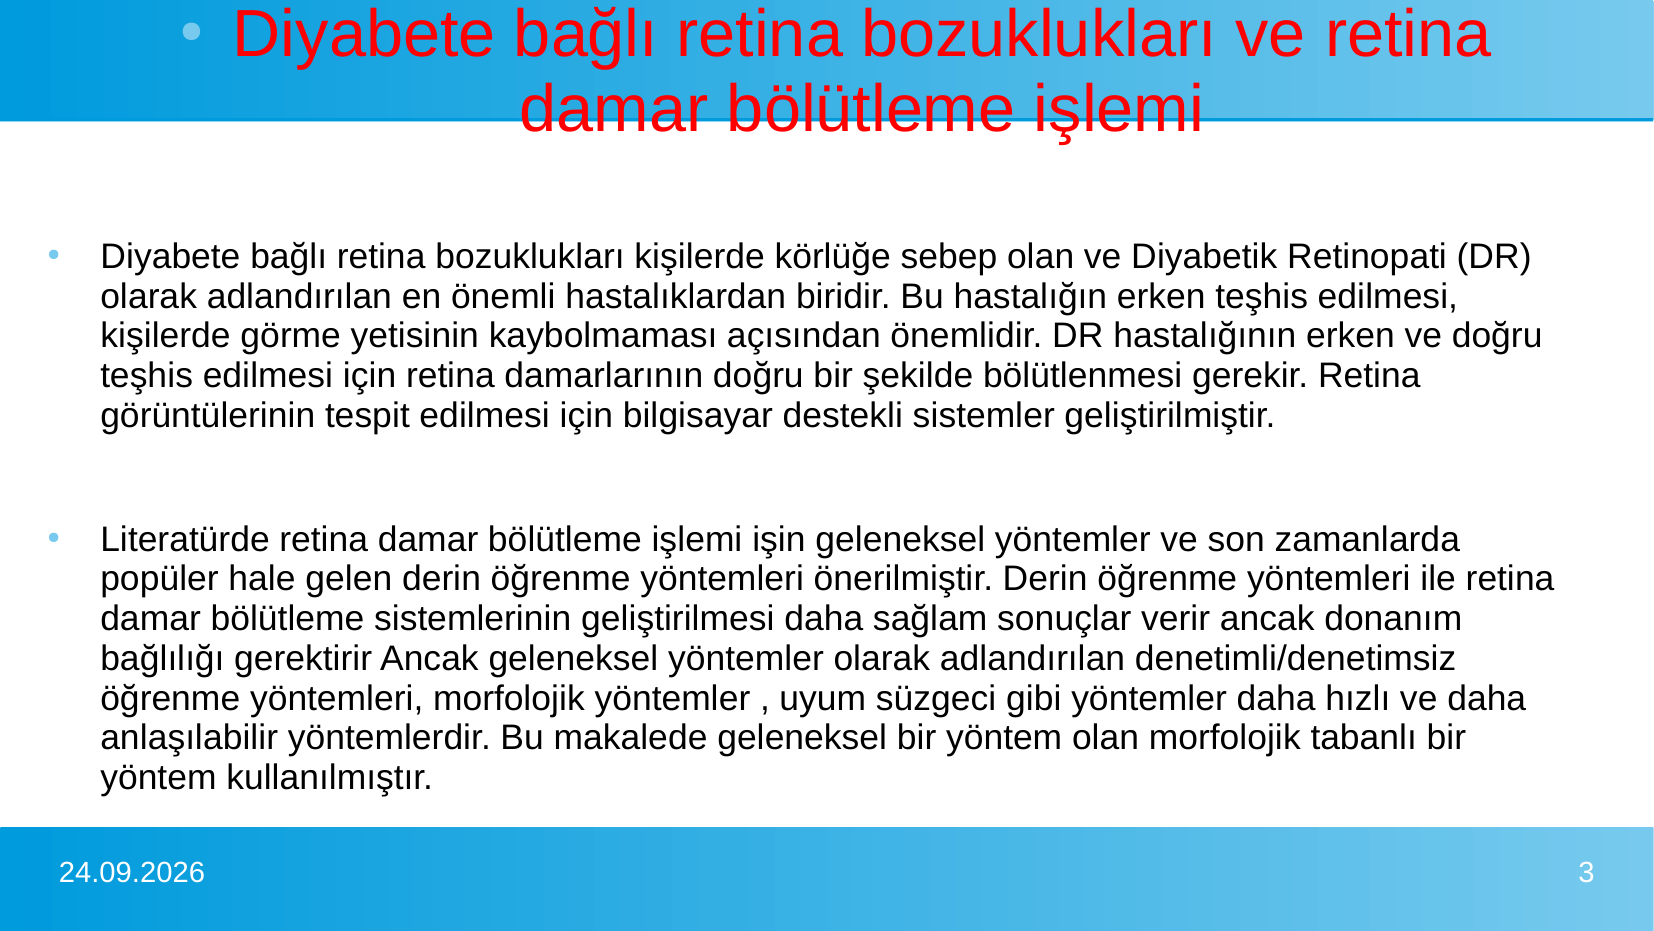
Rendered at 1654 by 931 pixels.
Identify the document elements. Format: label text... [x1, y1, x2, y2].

title Diyabete bağlı retina bozuklukları ve retina damar bölütleme işlemi [59, 0, 1595, 146]
list Diyabete bağlı retina bozuklukları kişilerde körlüğe sebep olan ve Diyabetik Retinopati (DR) olarak adlandırılan en önemli hastalıklardan biridir. Bu hastalığın erken teşhis edilmesi, kişilerde görme yetisinin kaybolmaması açısından önemlidir. DR hastalığının erken ve doğru teşhis edilmesi için retina damarlarının doğru bir şekilde bölütlenmesi gerekir. Retina görüntülerinin tespit edilmesi için bilgisayar destekli sistemler geliştirilmiştir. Literatürde retina damar bölütleme işlemi işin geleneksel yöntemler ve son zamanlarda popüler hale gelen derin öğrenme yöntemleri önerilmiştir. Derin öğrenme yöntemleri ile retina damar bölütleme sistemlerinin geliştirilmesi daha sağlam sonuçlar verir ancak donanım bağlılığı gerektirir Ancak geleneksel yöntemler olarak adlandırılan denetimli/denetimsiz öğrenme yöntemleri, morfolojik yöntemler , uyum süzgeci gibi yöntemler daha hızlı ve daha anlaşılabilir yöntemlerdir. Bu makalede geleneksel bir yöntem olan morfolojik tabanlı bir yöntem kullanılmıştır. [29, 236, 1565, 827]
